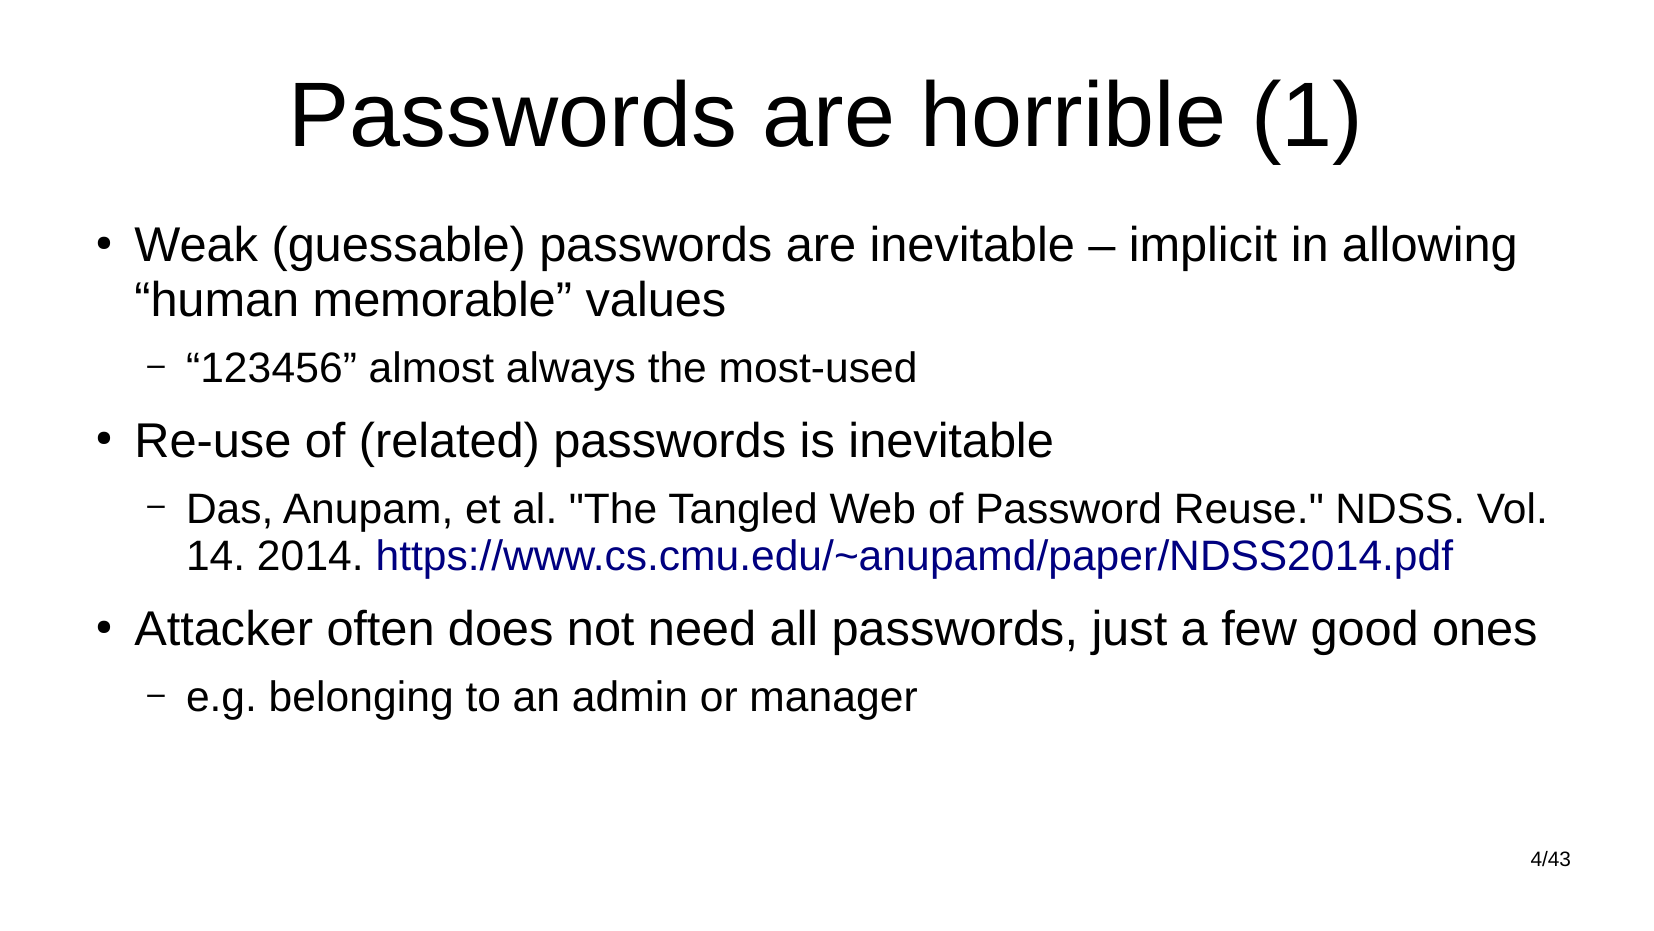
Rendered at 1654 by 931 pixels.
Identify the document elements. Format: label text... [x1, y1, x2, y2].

list Weak (guessable) passwords are inevitable – implicit in allowing “human memorable” values “123456” almost always the most-used Re-use of (related) passwords is inevitable Das, Anupam, et al. "The Tangled Web of Password Reuse." NDSS. Vol. 14. 2014. https://www.cs.cmu.edu/~anupamd/paper/NDSS2014.pdf Attacker often does not need all passwords, just a few good ones e.g. belonging to an admin or manager [82, 217, 1571, 758]
title Passwords are horrible (1) [82, 37, 1571, 193]
